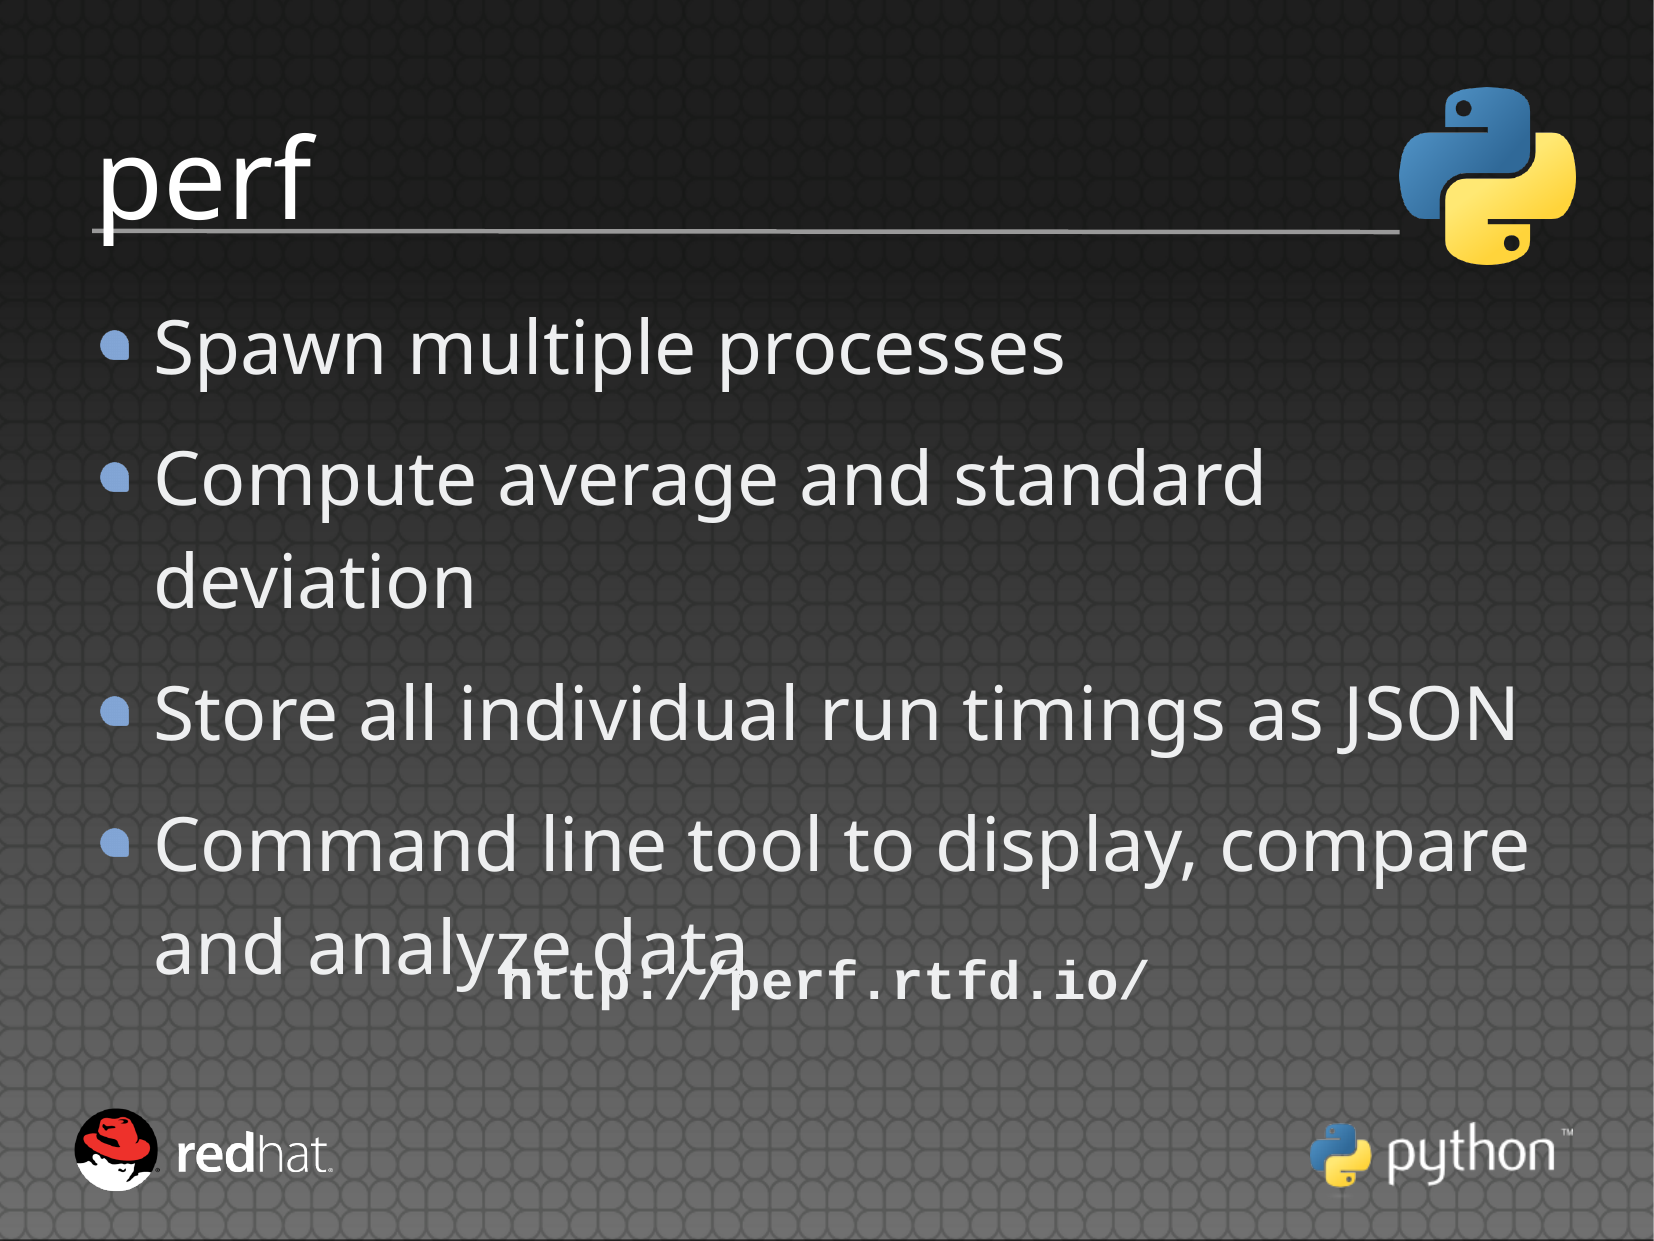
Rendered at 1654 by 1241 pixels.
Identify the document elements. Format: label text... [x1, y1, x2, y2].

list Spawn multiple processes Compute average and standard deviation Store all individual run timings as JSON Command line tool to display, compare and analyze data [82, 293, 1571, 953]
title perf [94, 100, 1426, 251]
list http://perf.rtfd.io/ [50, 953, 1603, 1241]
picture [0, 0, 1654, 1241]
